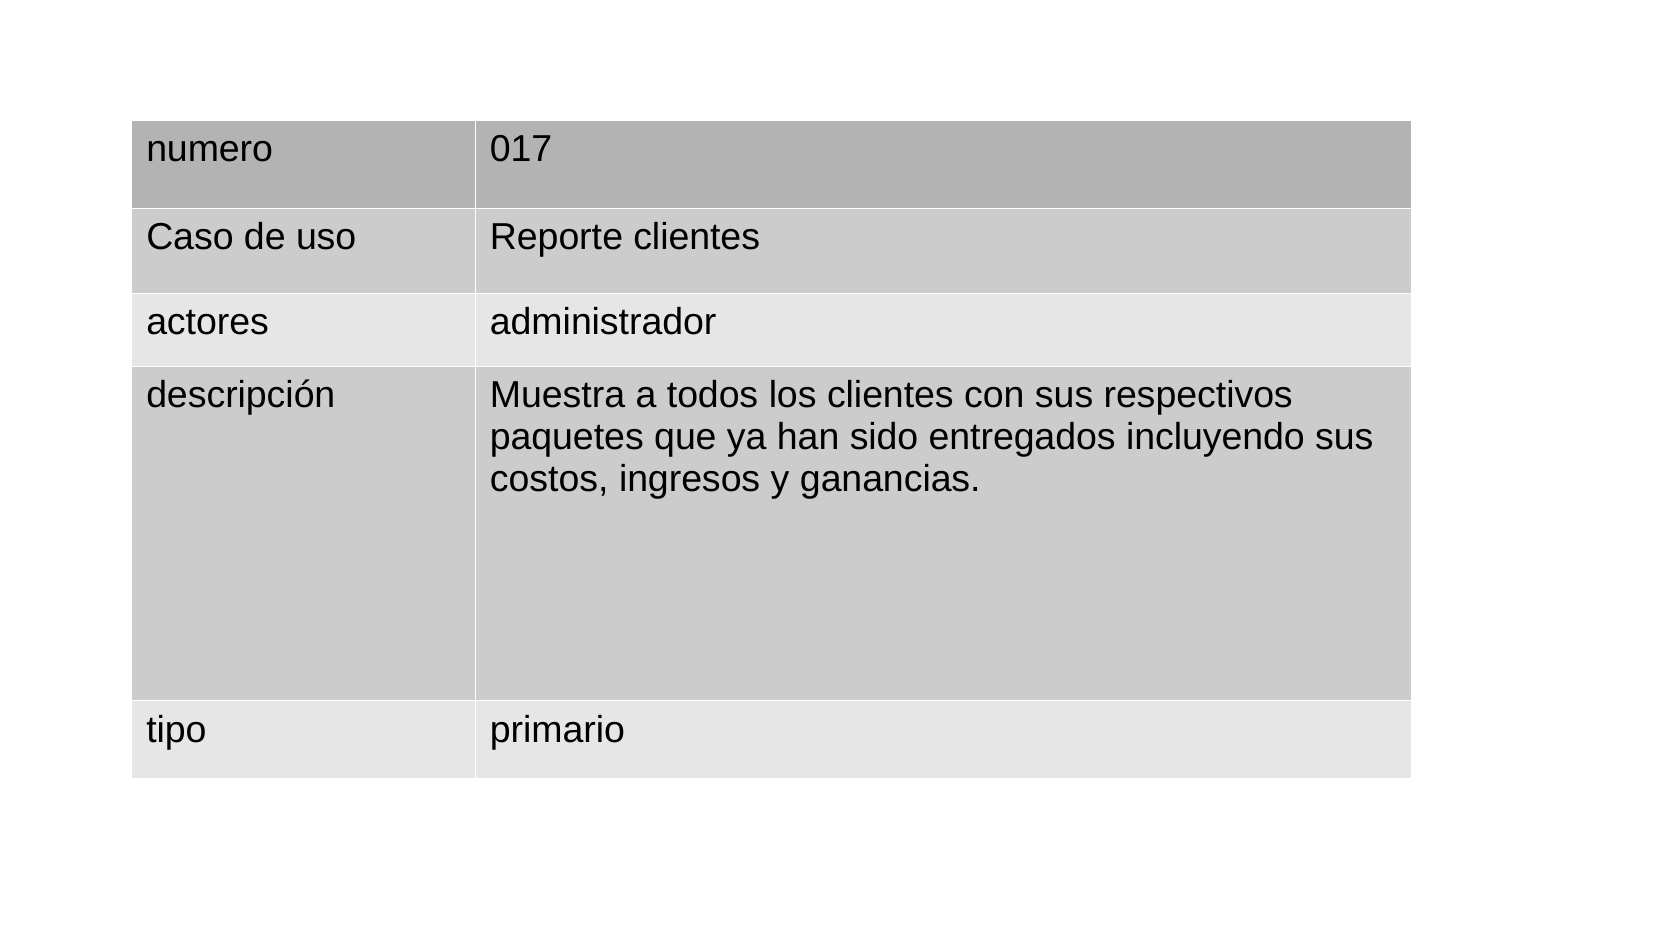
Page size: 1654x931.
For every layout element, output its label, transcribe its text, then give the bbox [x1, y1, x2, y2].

table_header 017 [476, 121, 1411, 208]
table_cell actores [132, 294, 475, 366]
table_cell tipo [132, 701, 475, 778]
table_cell Muestra a todos los clientes con sus respectivos paquetes que ya han sido entregados incluyendo sus costos, ingresos y ganancias. [476, 367, 1411, 700]
table_header numero [132, 121, 475, 208]
table_cell Reporte clientes [476, 209, 1411, 293]
table_cell primario [476, 701, 1411, 778]
table_cell Caso de uso [132, 209, 475, 293]
table_cell descripción [132, 367, 475, 700]
table_cell administrador [476, 294, 1411, 366]
